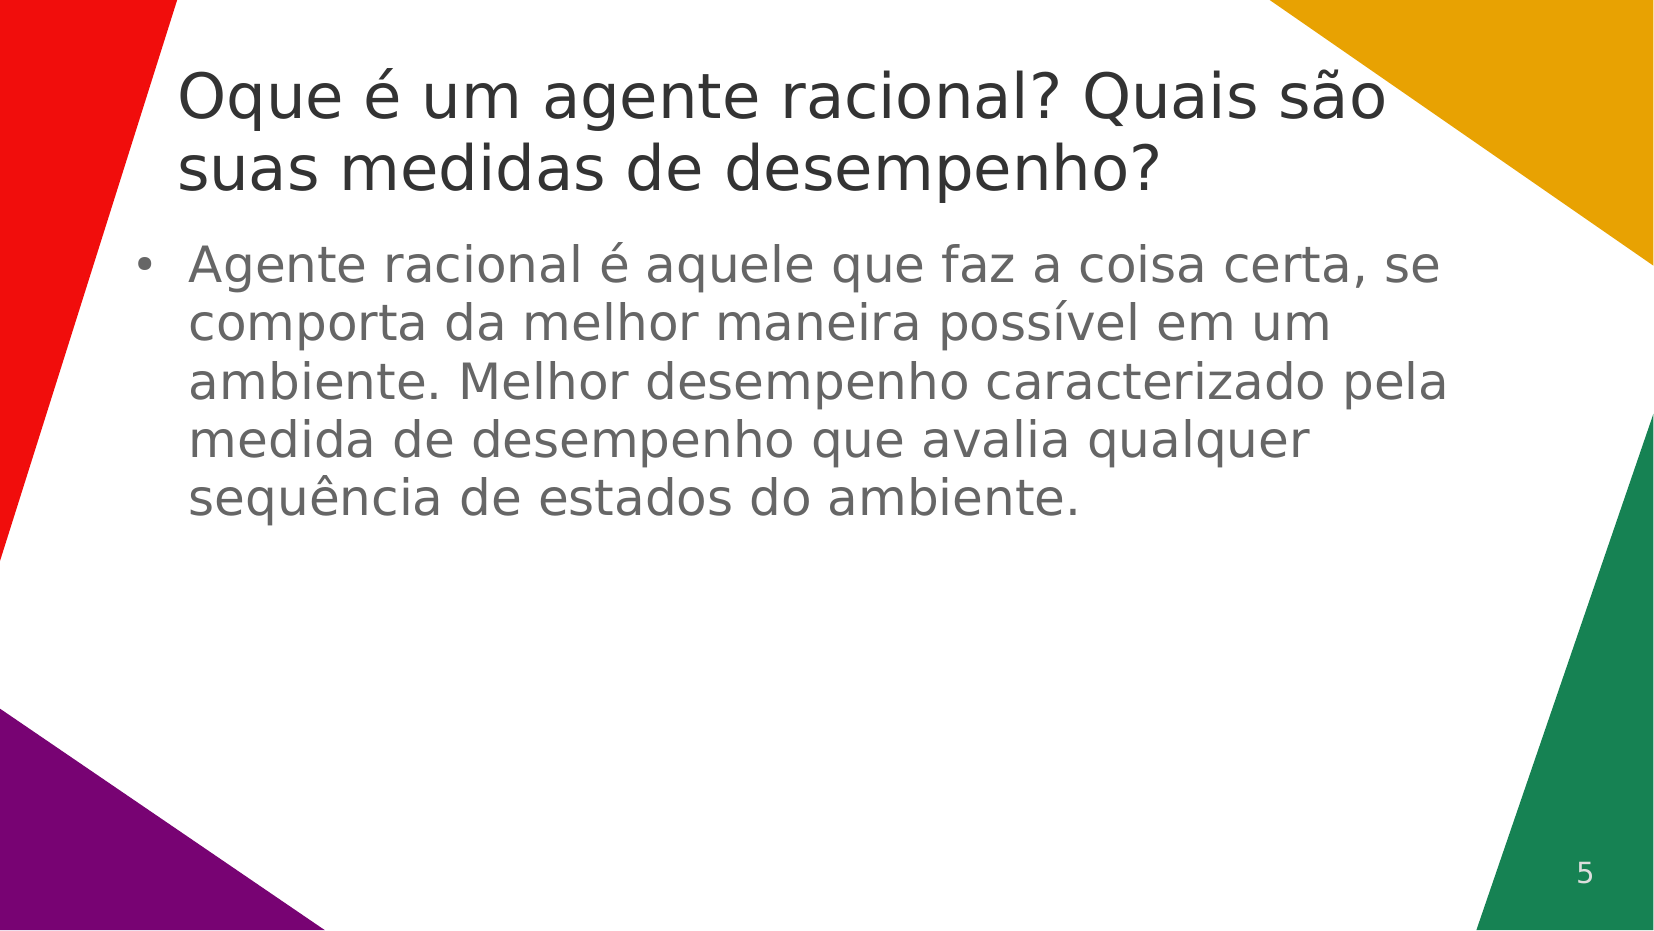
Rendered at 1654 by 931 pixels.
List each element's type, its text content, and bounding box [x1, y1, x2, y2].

list Agente racional é aquele que faz a coisa certa, se comporta da melhor maneira possível em um ambiente. Melhor desempenho caracterizado pela medida de desempenho que avalia qualquer sequência de estados do ambiente. [118, 236, 1536, 827]
title Oque é um agente racional? Quais são suas medidas de desempenho? [177, 59, 1536, 207]
